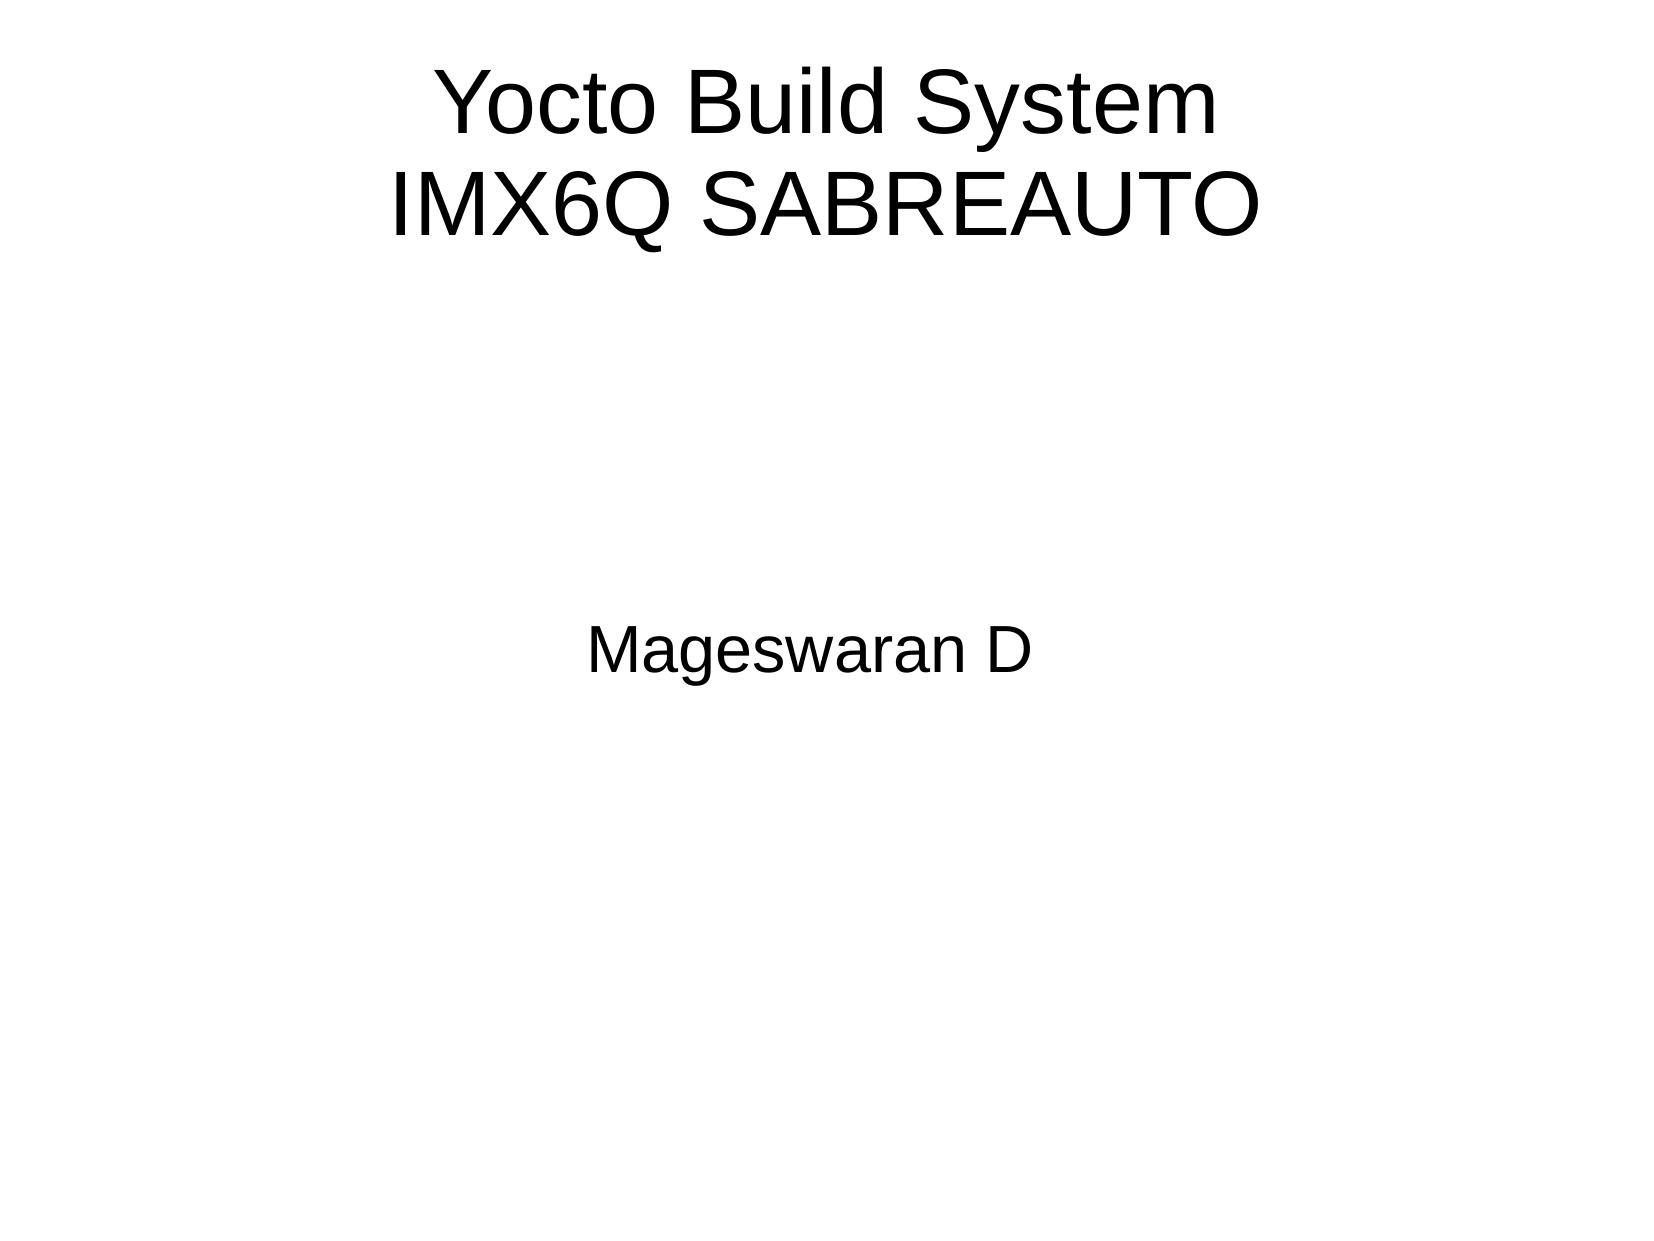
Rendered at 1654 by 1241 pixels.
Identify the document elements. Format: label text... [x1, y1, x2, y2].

title Yocto Build System IMX6Q SABREAUTO [82, 49, 1571, 257]
subtitle Mageswaran D [82, 290, 1538, 1010]
